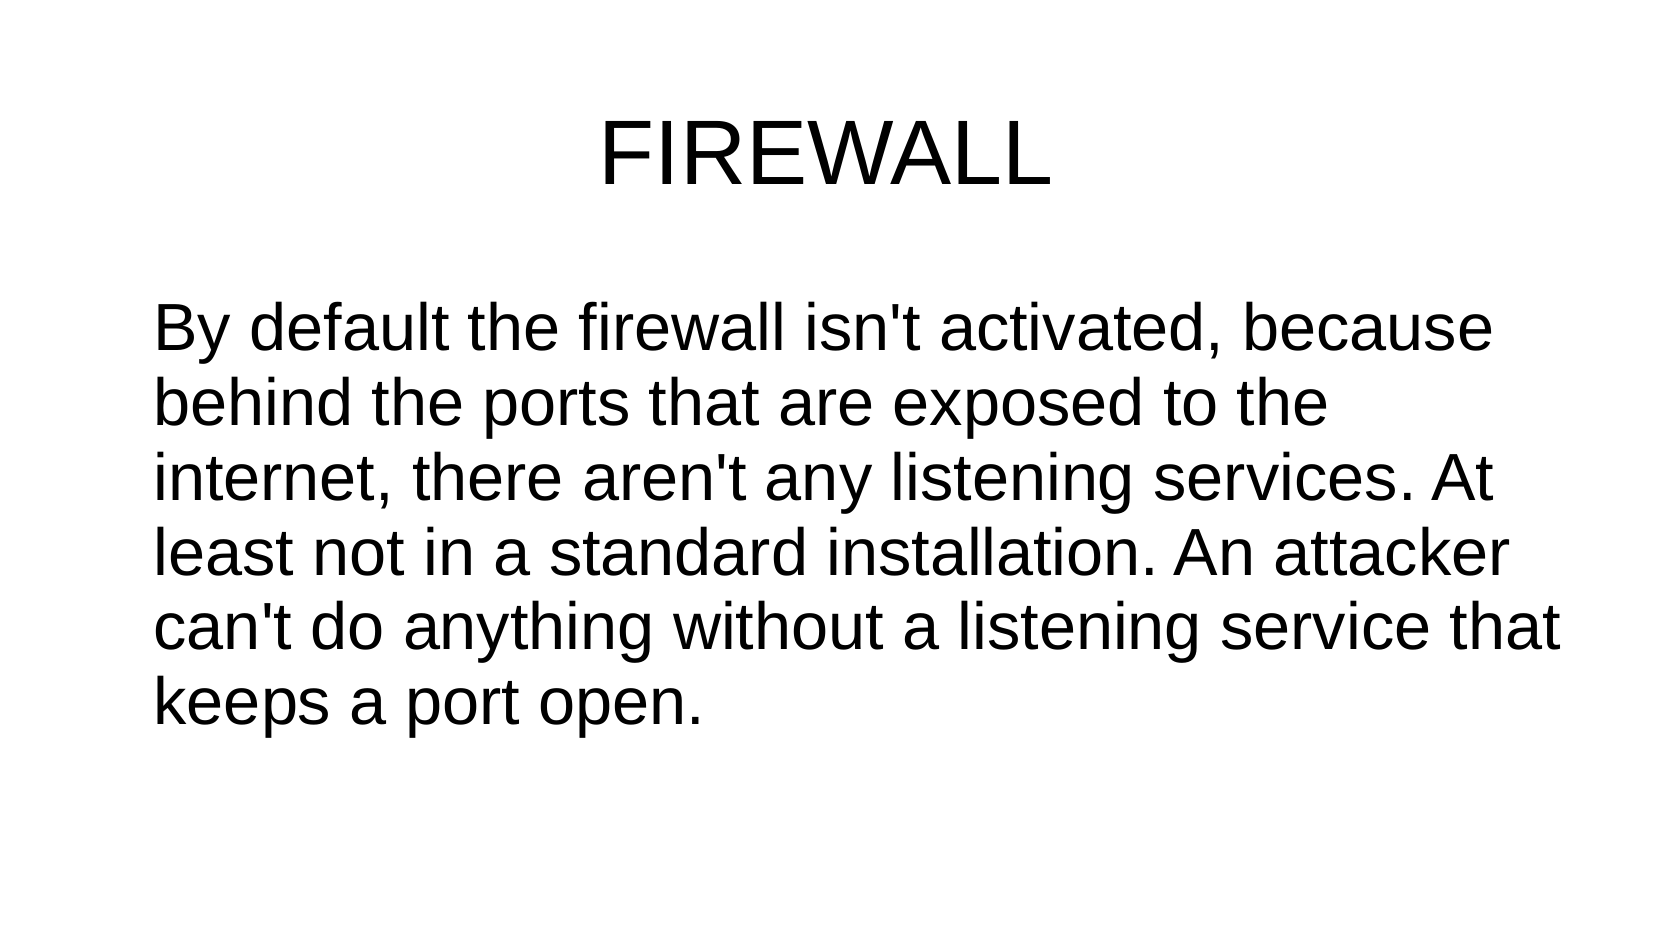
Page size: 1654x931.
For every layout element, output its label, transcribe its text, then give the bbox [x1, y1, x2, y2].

list By default the firewall isn't activated, because behind the ports that are exposed to the internet, there aren't any listening services. At least not in a standard installation. An attacker can't do anything without a listening service that keeps a port open. [82, 290, 1571, 931]
title FIREWALL [82, 49, 1571, 257]
